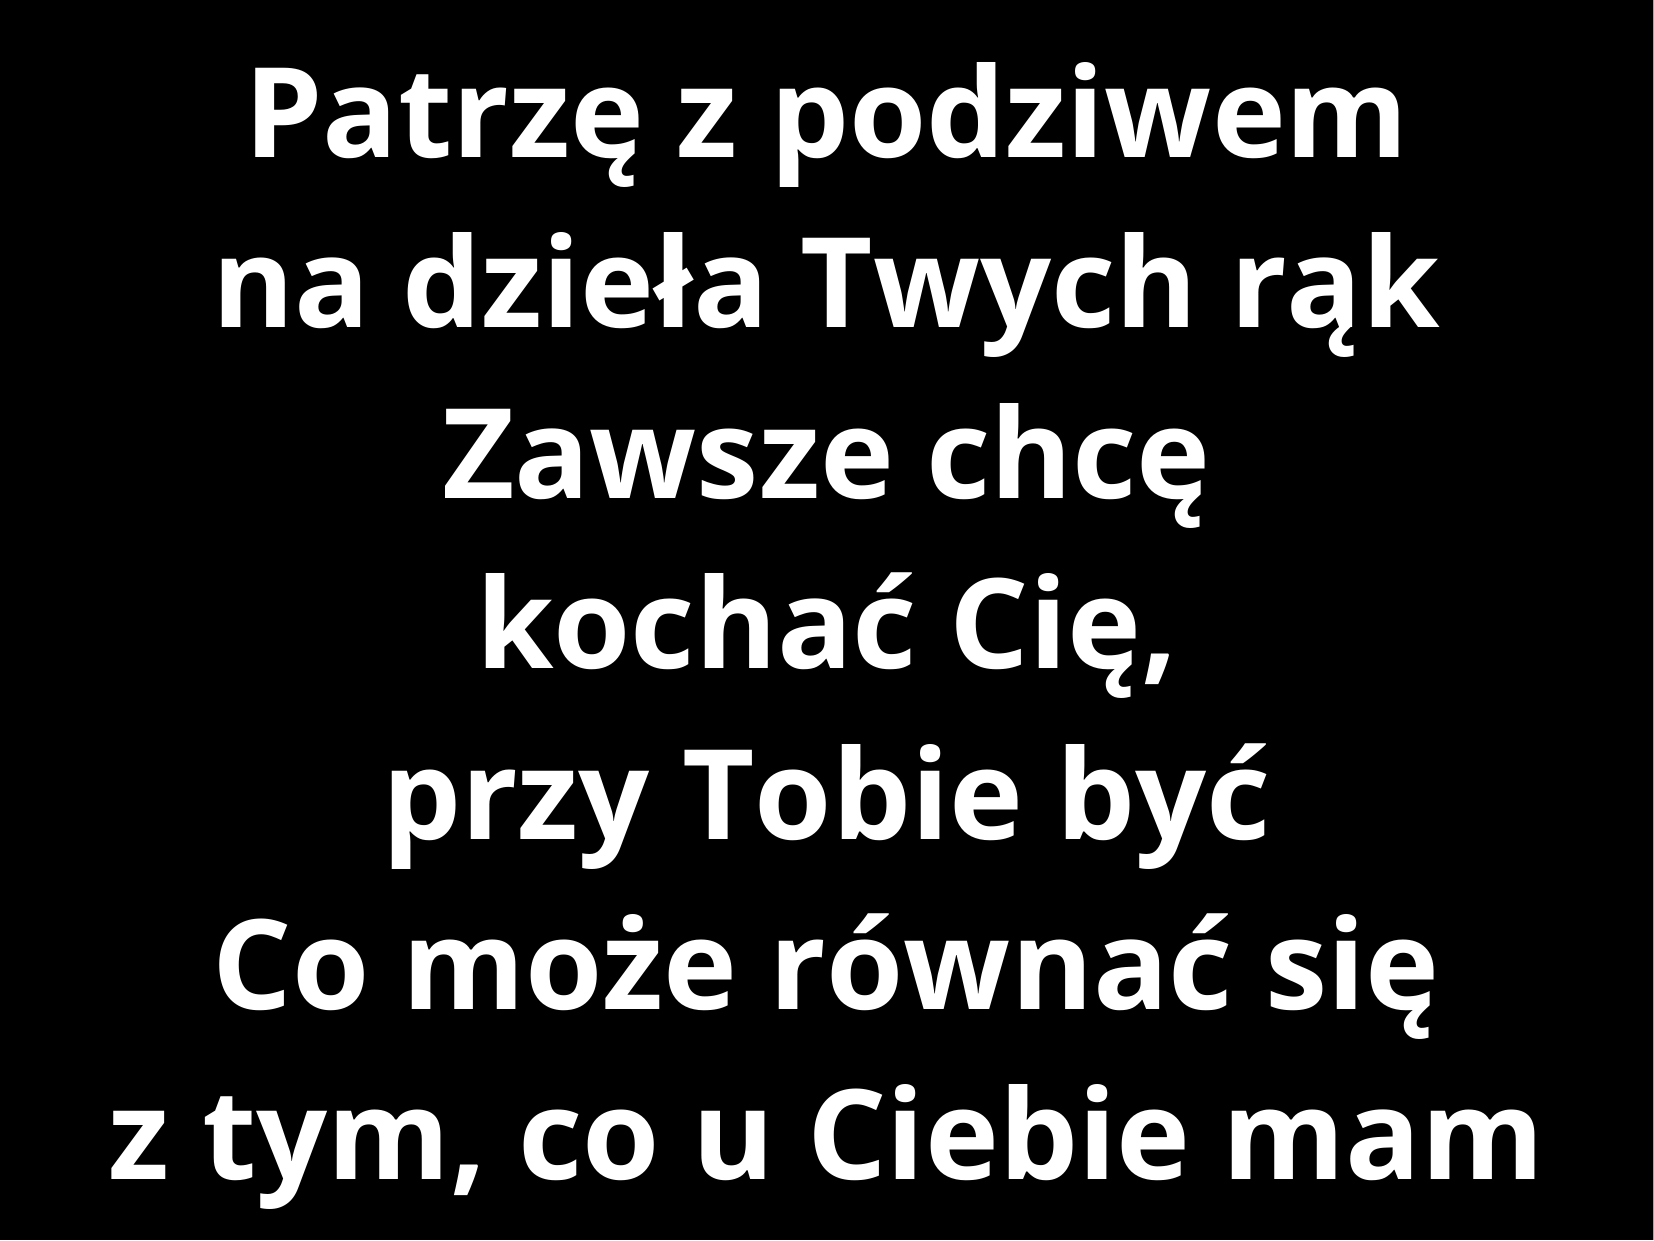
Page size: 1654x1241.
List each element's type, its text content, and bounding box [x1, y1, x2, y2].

title Patrzę z podziwem na dzieła Twych rąk Zawsze chcę kochać Cię, przy Tobie być Co może równać się z tym, co u Ciebie mam [0, 0, 1654, 1241]
